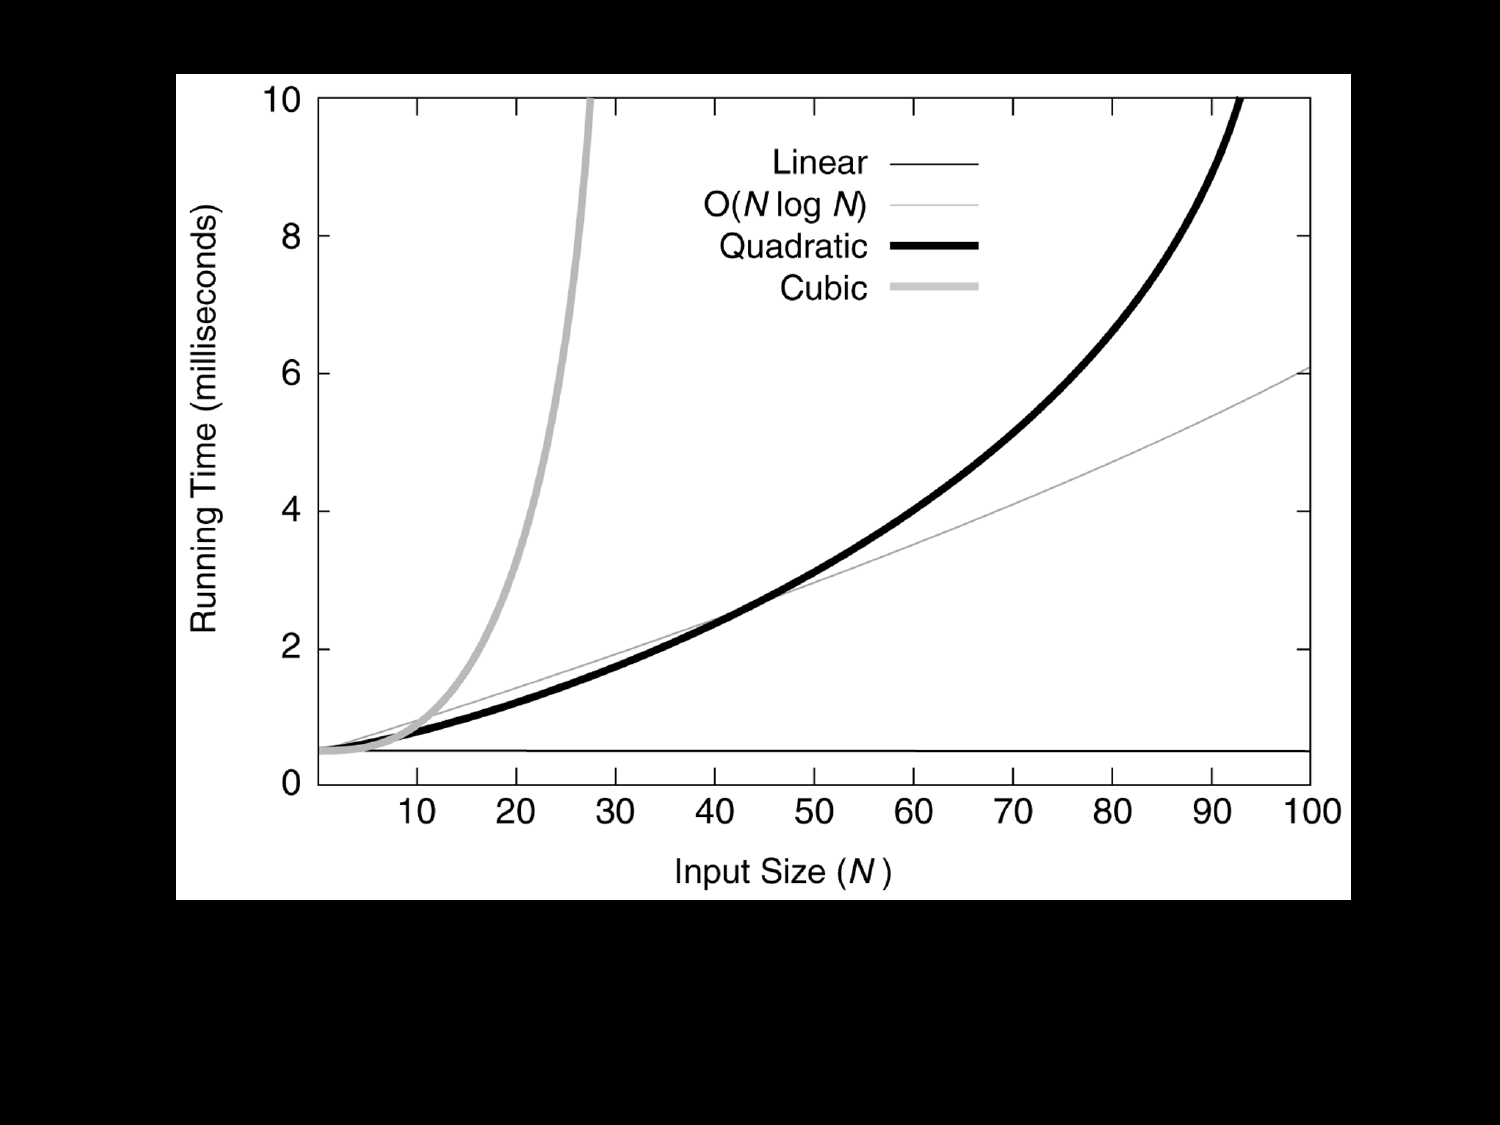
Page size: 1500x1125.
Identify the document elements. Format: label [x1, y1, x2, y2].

picture [176, 74, 1351, 901]
